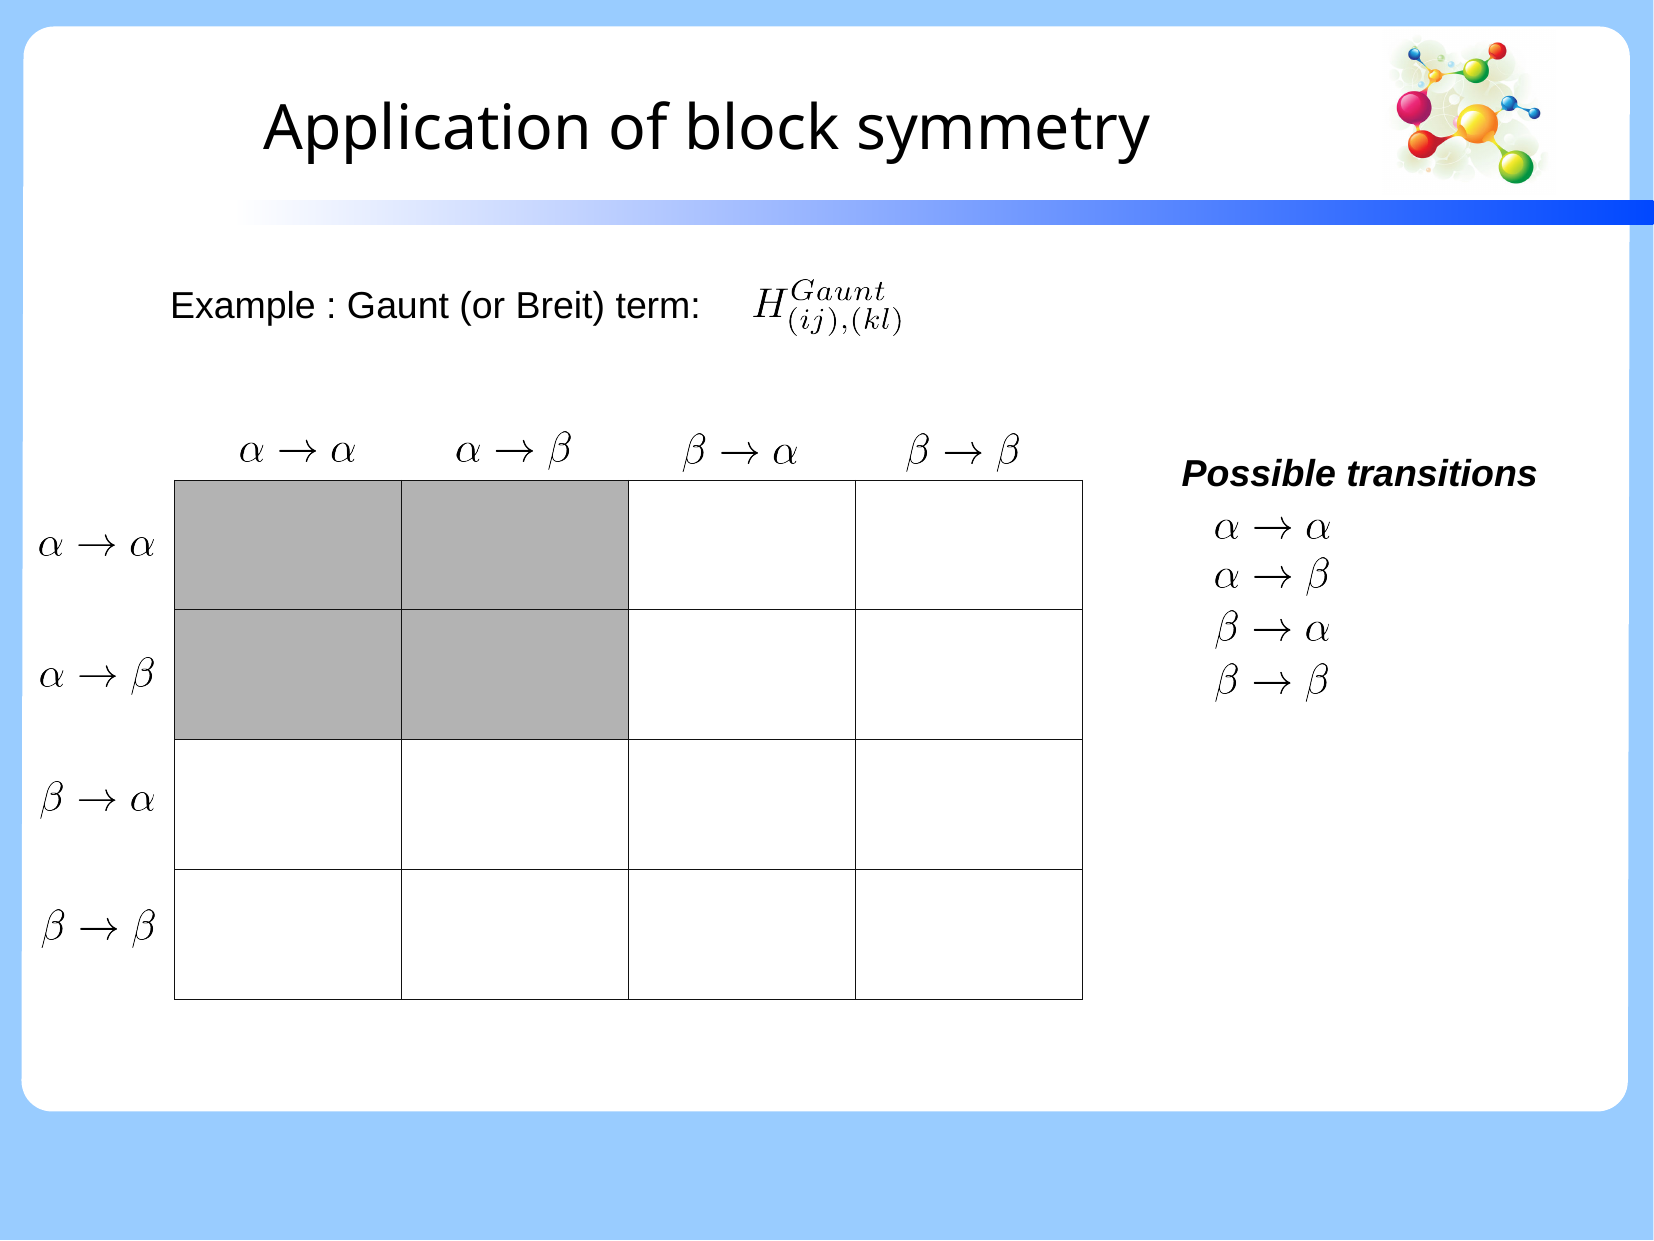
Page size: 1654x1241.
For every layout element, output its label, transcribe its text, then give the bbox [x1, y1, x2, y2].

table_header [175, 481, 401, 609]
table_cell [402, 870, 628, 999]
table_cell [175, 740, 401, 869]
table_cell [175, 610, 401, 739]
table_cell [629, 740, 855, 869]
title Application of block symmetry [82, 49, 1332, 201]
picture [1382, 29, 1556, 195]
table_cell [402, 740, 628, 869]
picture [1215, 516, 1330, 539]
text_box Possible transitions [1166, 444, 1591, 502]
table_header [402, 481, 628, 609]
table_cell [175, 870, 401, 999]
table_cell [629, 870, 855, 999]
picture [682, 433, 797, 472]
picture [1215, 610, 1329, 649]
table_cell [856, 870, 1082, 999]
text_box Example : Gaunt (or Breit) term: [120, 277, 1186, 983]
picture [456, 431, 571, 470]
picture [40, 657, 154, 695]
table_cell [856, 610, 1082, 739]
picture [39, 534, 154, 556]
picture [240, 439, 355, 462]
table_cell [856, 740, 1082, 869]
table_header [856, 481, 1082, 609]
picture [1215, 557, 1329, 596]
picture [40, 781, 154, 819]
table_header [629, 481, 855, 609]
picture [753, 279, 901, 336]
picture [1215, 663, 1328, 702]
table_cell [629, 610, 855, 739]
picture [906, 433, 1019, 472]
table_cell [402, 610, 628, 739]
picture [41, 909, 155, 948]
